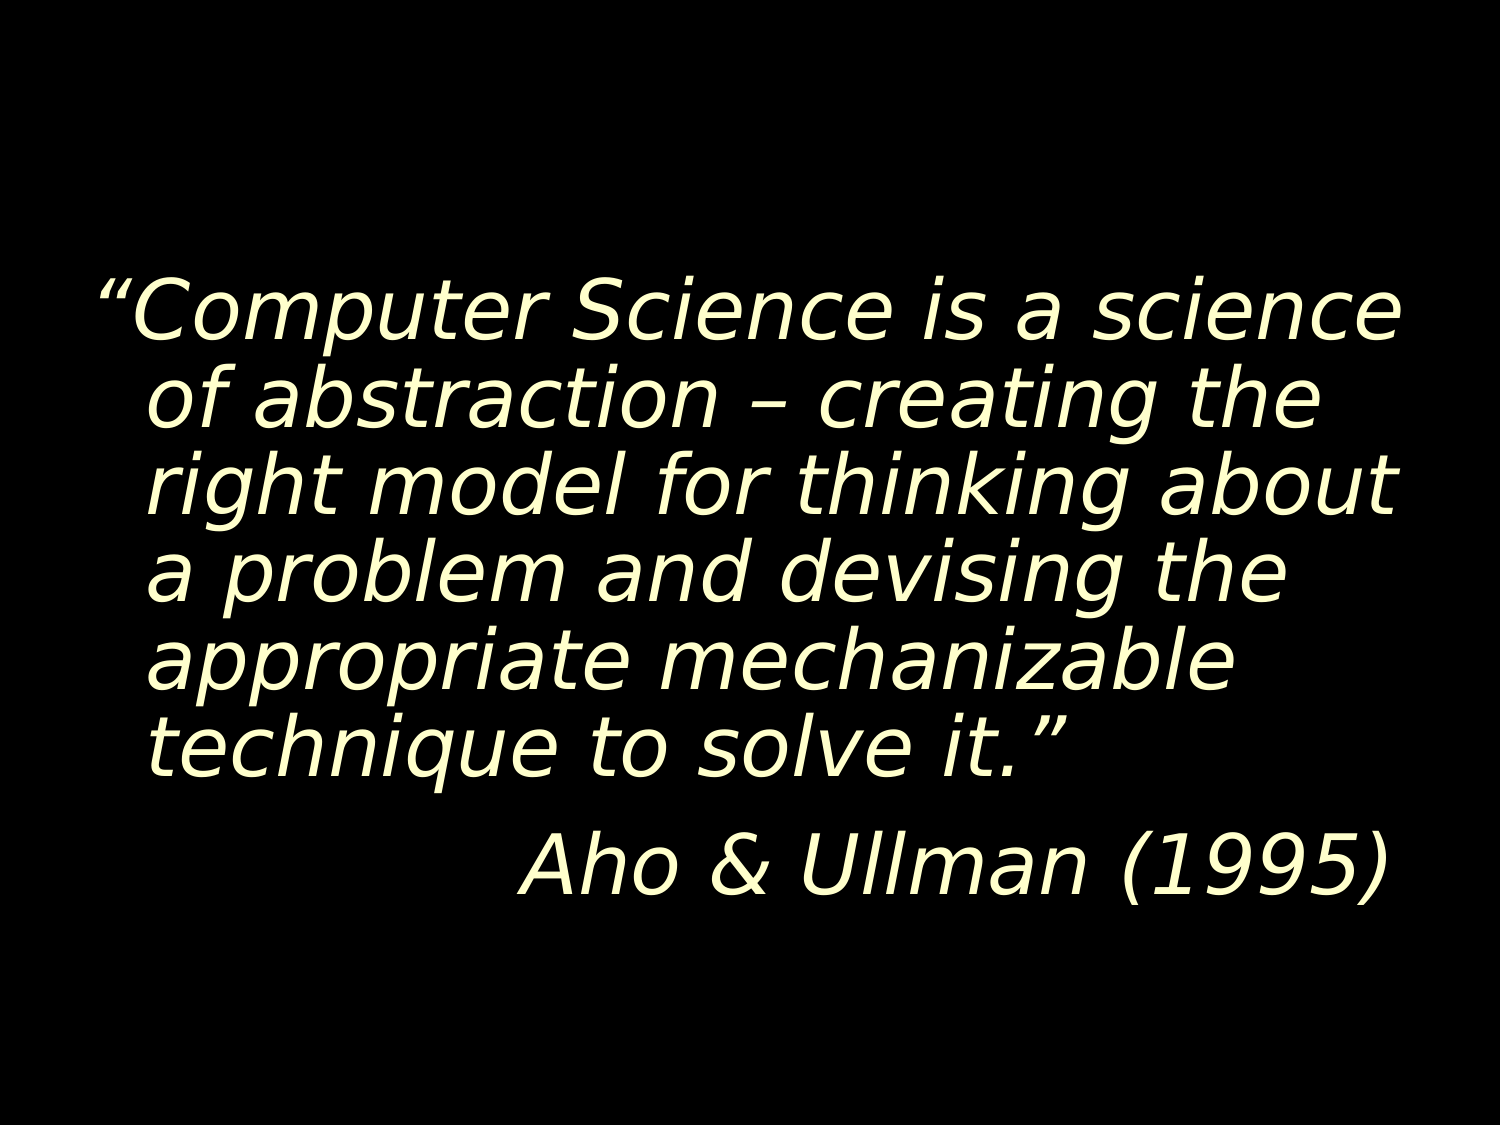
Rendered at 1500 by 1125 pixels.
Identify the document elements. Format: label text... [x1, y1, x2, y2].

list “Computer Science is a science of abstraction – creating the right model for thinking about a problem and devising the appropriate mechanizable technique to solve it.” Aho & Ullman (1995) [75, 262, 1426, 1006]
